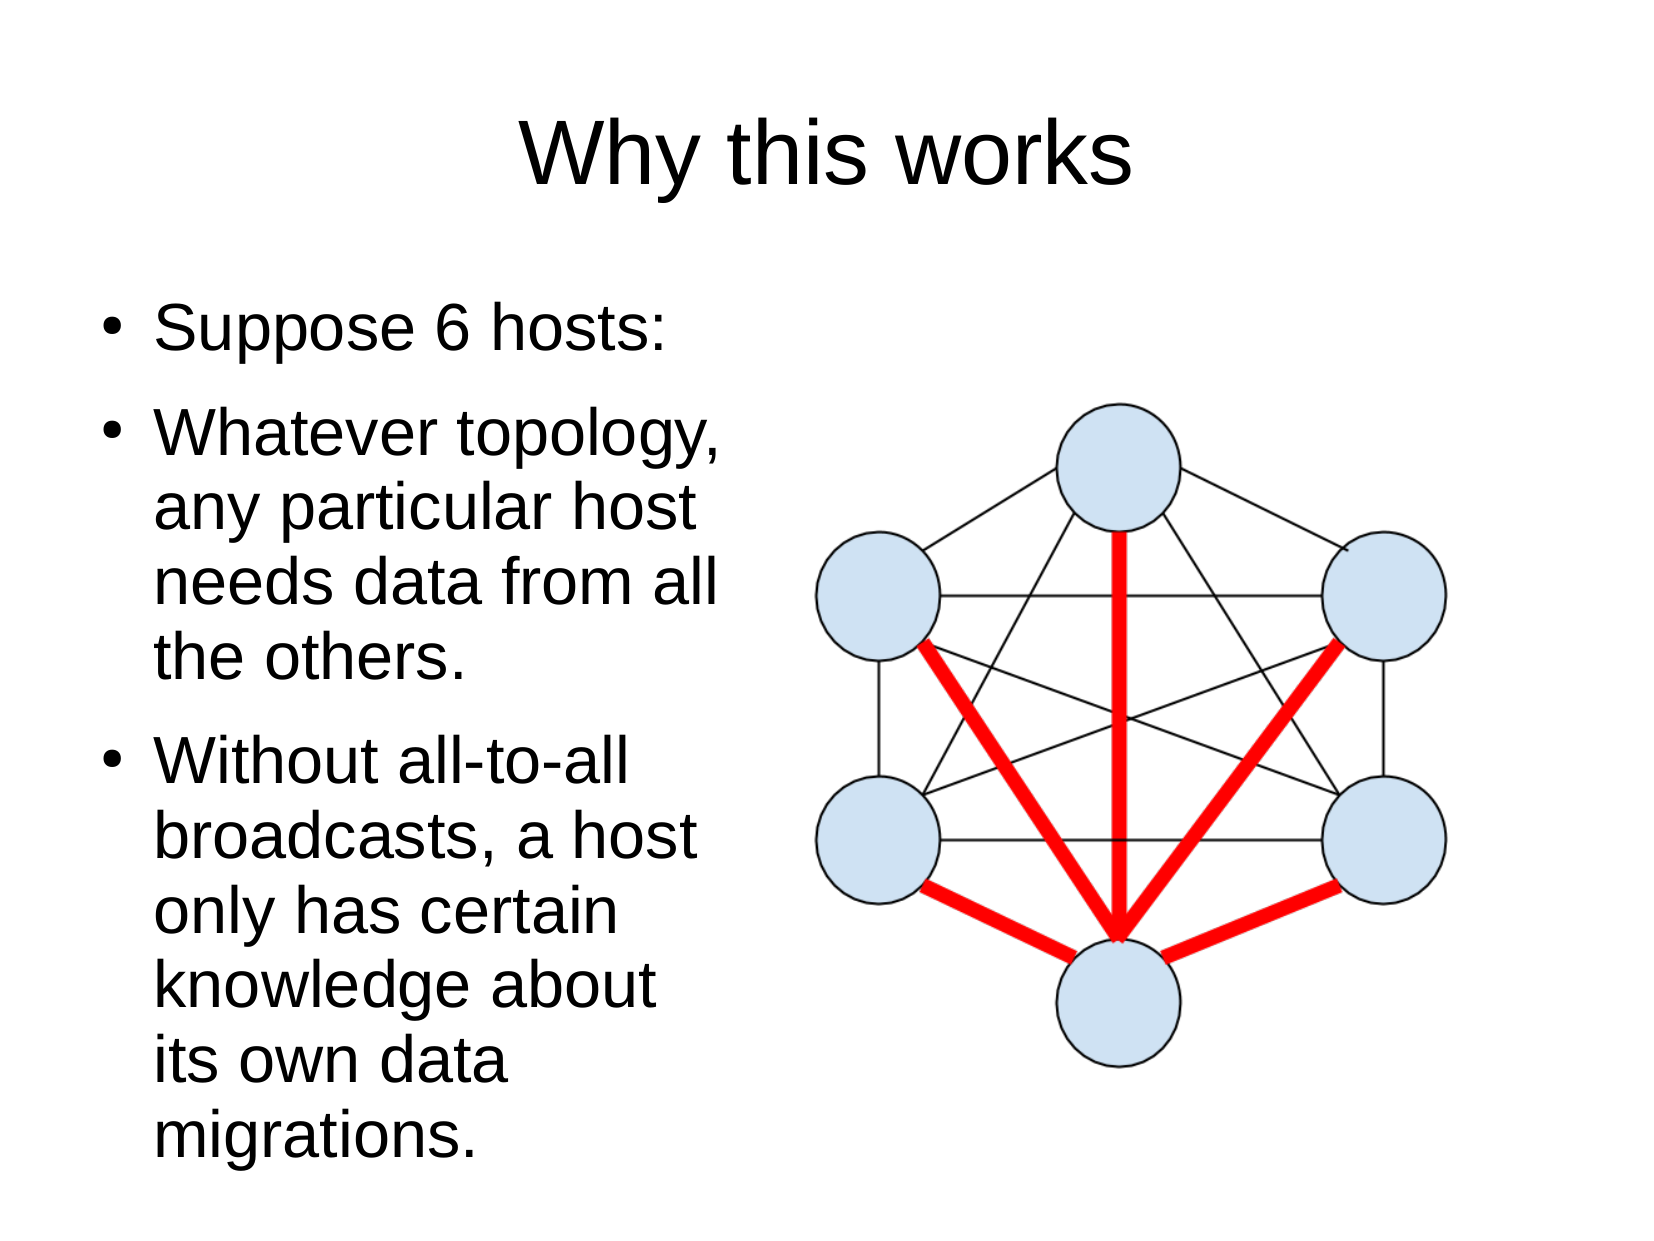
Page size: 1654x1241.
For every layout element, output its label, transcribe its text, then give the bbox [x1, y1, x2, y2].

list Suppose 6 hosts: Whatever topology, any particular host needs data from all the others. Without all-to-all broadcasts, a host only has certain knowledge about its own data migrations. [82, 290, 736, 1201]
title Why this works [82, 49, 1571, 257]
picture [509, 341, 1654, 1241]
